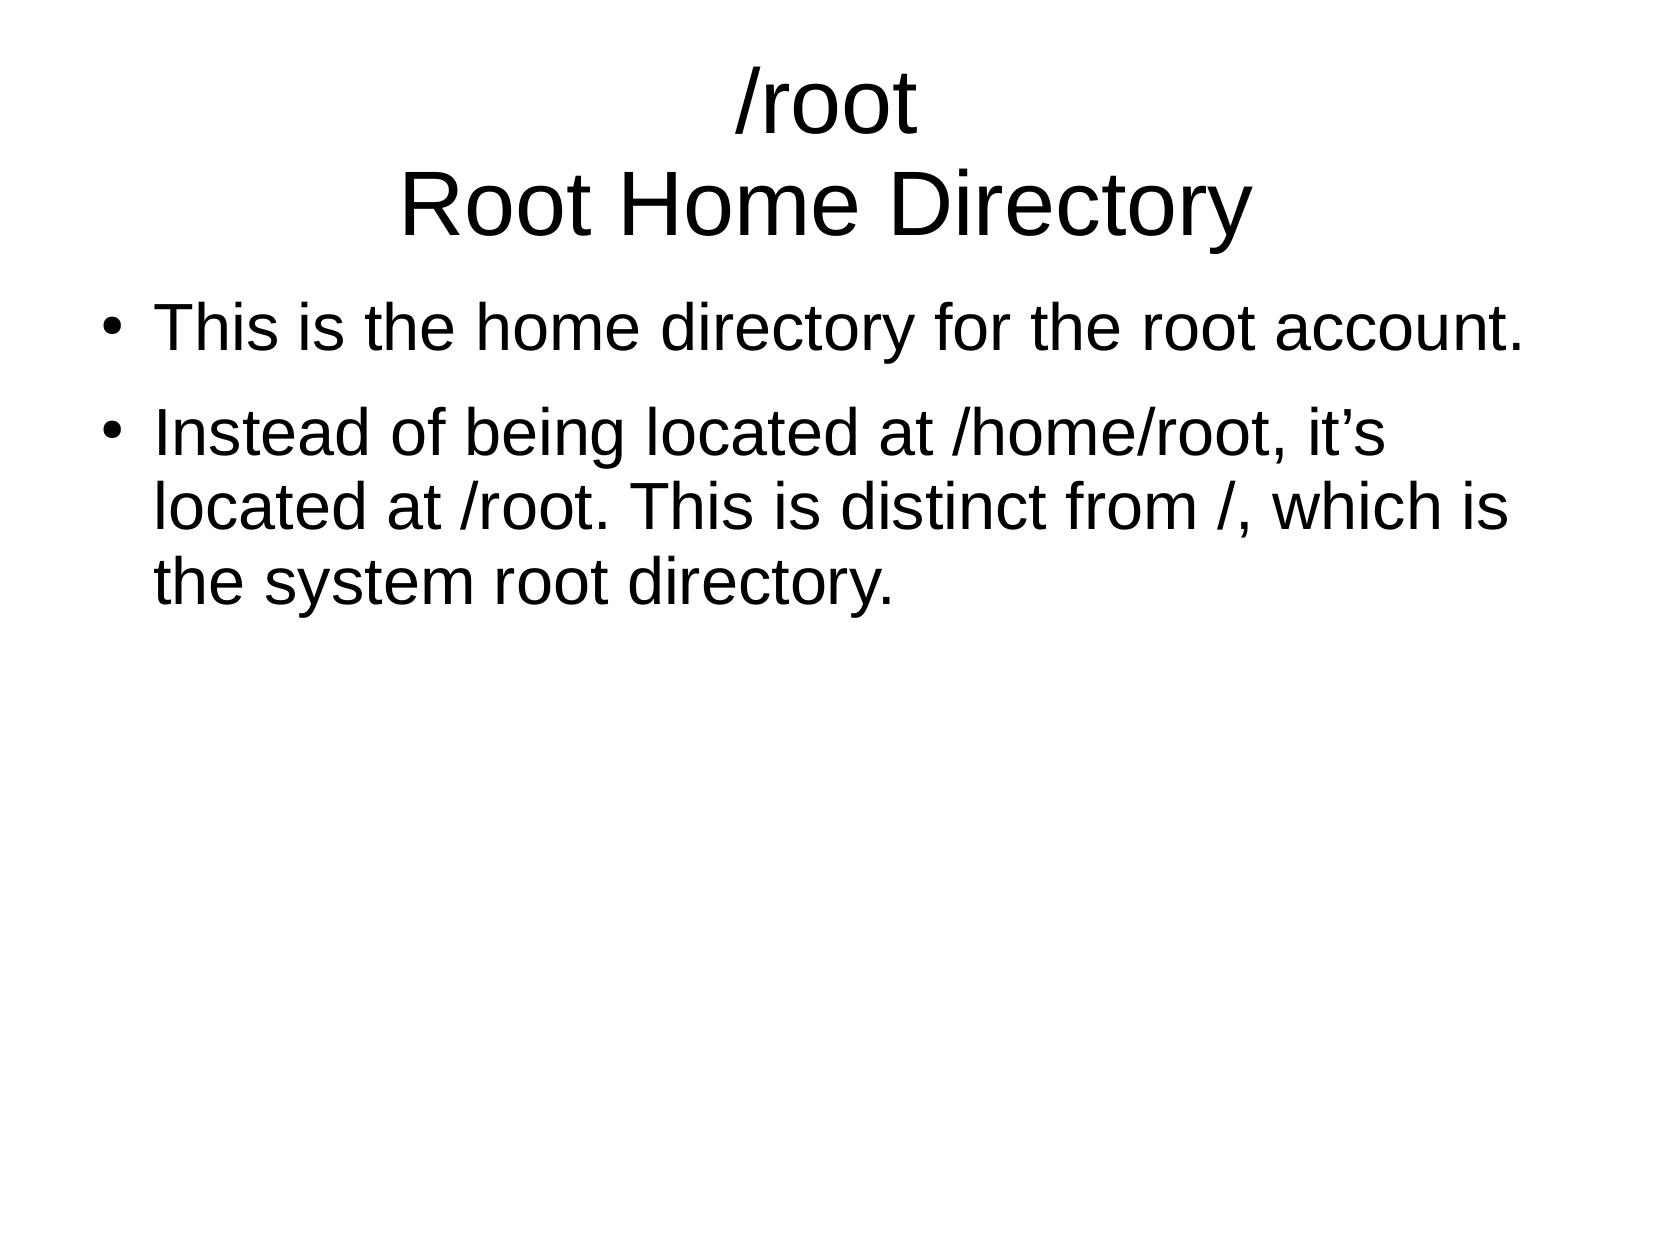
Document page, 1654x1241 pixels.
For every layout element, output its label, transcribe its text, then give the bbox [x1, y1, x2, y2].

title /root Root Home Directory [82, 49, 1571, 257]
list This is the home directory for the root account. Instead of being located at /home/root, it’s located at /root. This is distinct from /, which is the system root directory. [82, 290, 1571, 1010]
